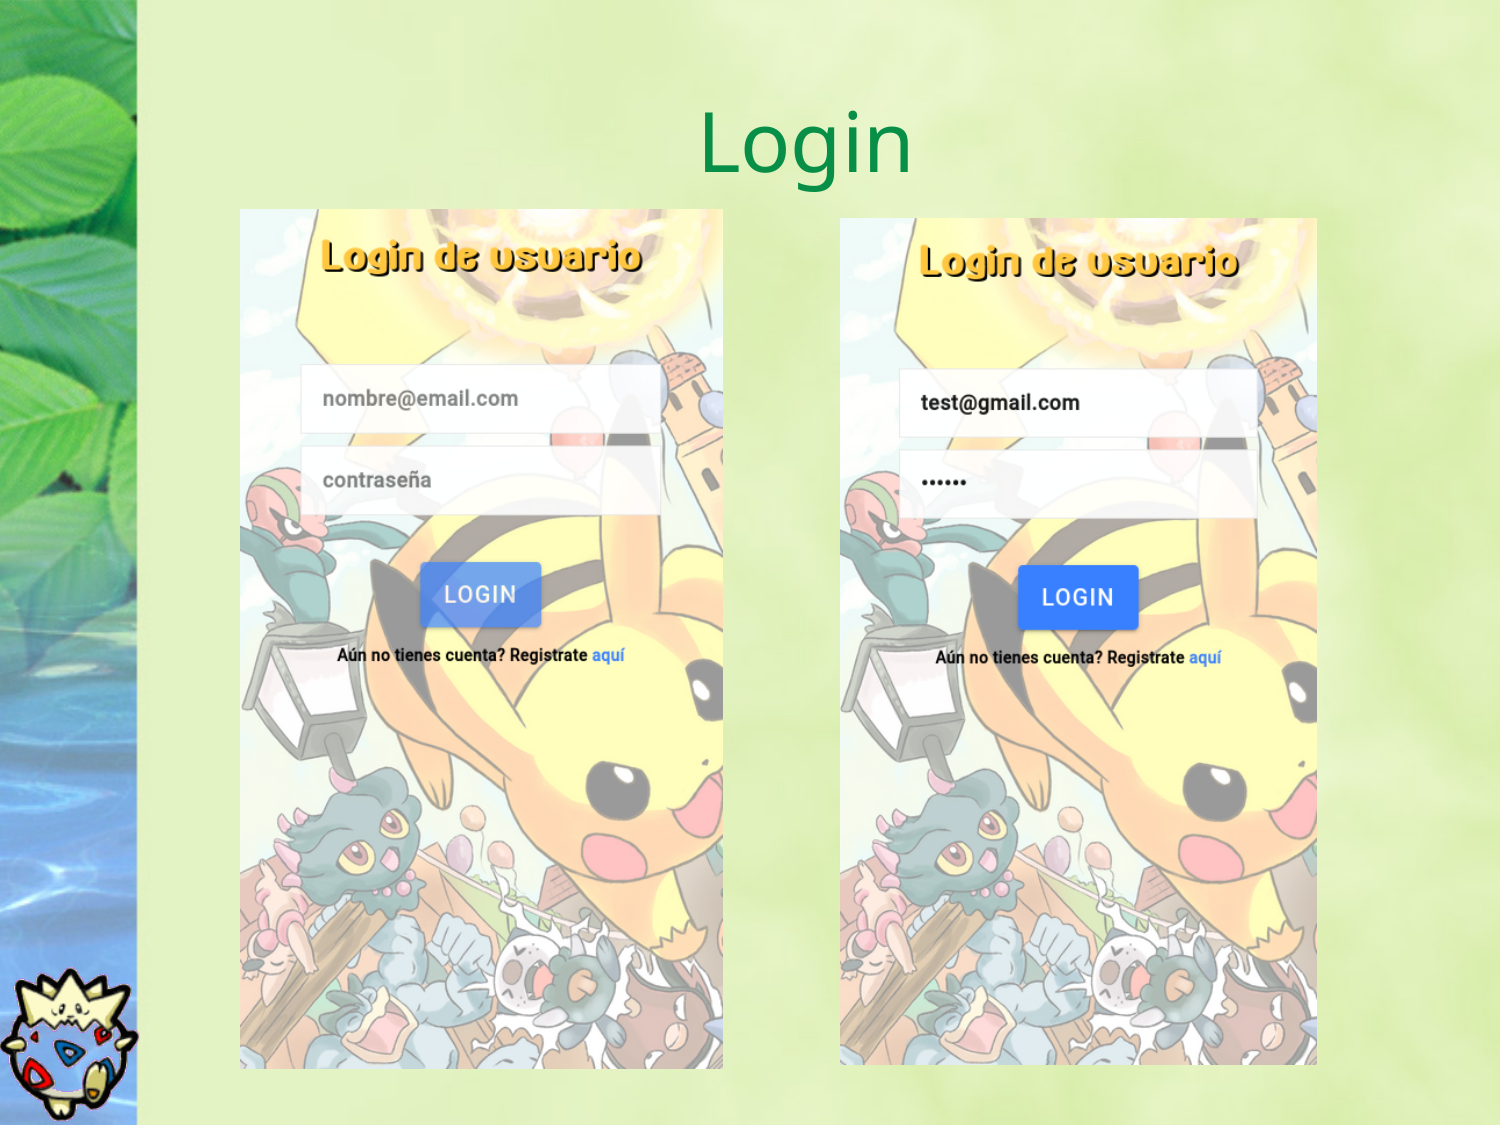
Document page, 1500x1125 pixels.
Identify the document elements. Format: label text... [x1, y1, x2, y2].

picture [0, 0, 1500, 1125]
title Login [187, 45, 1425, 233]
